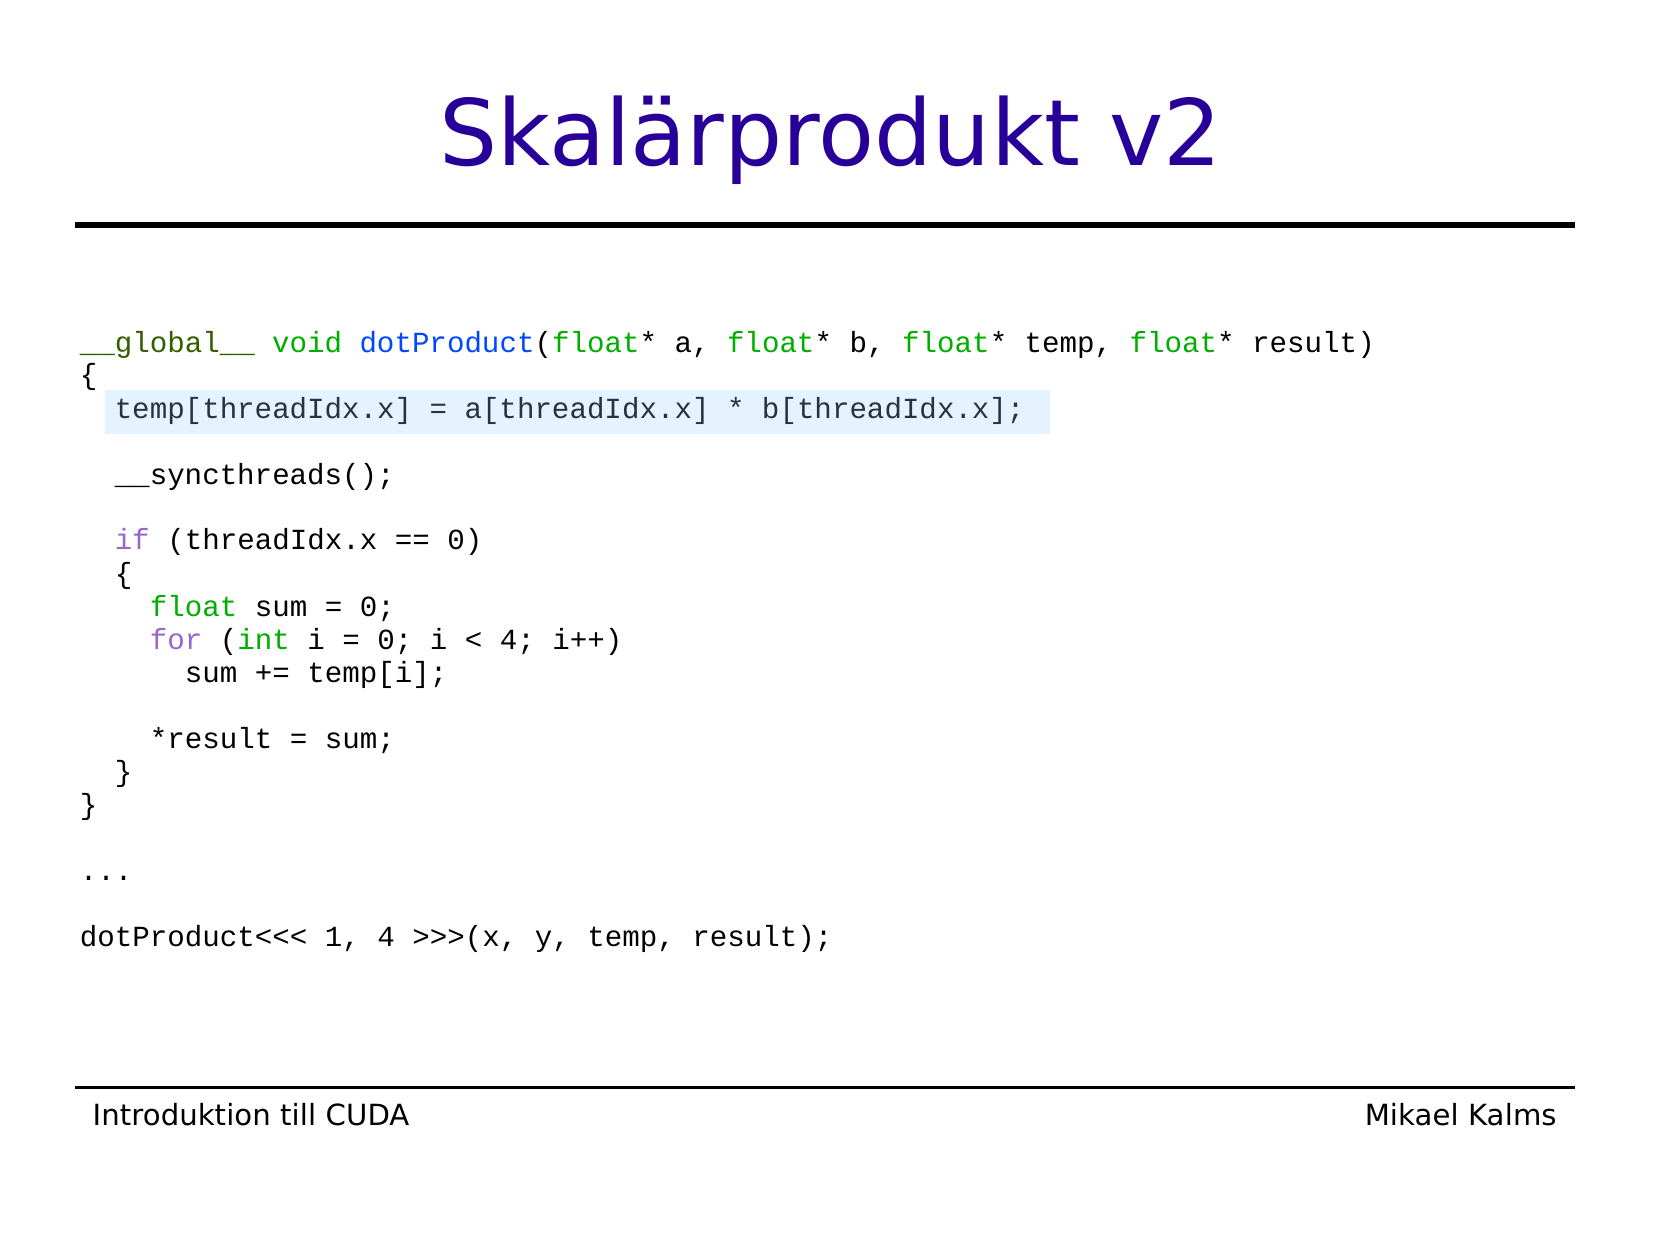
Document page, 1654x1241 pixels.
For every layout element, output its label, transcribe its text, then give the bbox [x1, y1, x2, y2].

text_box Mikael Kalms [1347, 1087, 1576, 1143]
text_box Introduktion till CUDA [75, 1087, 428, 1143]
text_box [105, 389, 1051, 434]
title Skalärprodukt v2 [86, 37, 1576, 231]
text_box __global__ void dotProduct(float* a, float* b, float* temp, float* result) { temp[threadIdx.x] = a[threadIdx.x] * b[threadIdx.x]; __syncthreads(); if (threadIdx.x == 0) { float sum = 0; for (int i = 0; i < 4; i++) sum += temp[i]; *result = sum; } } ... dotProduct<<< 1, 4 >>>(x, y, temp, result); [79, 301, 1568, 1015]
